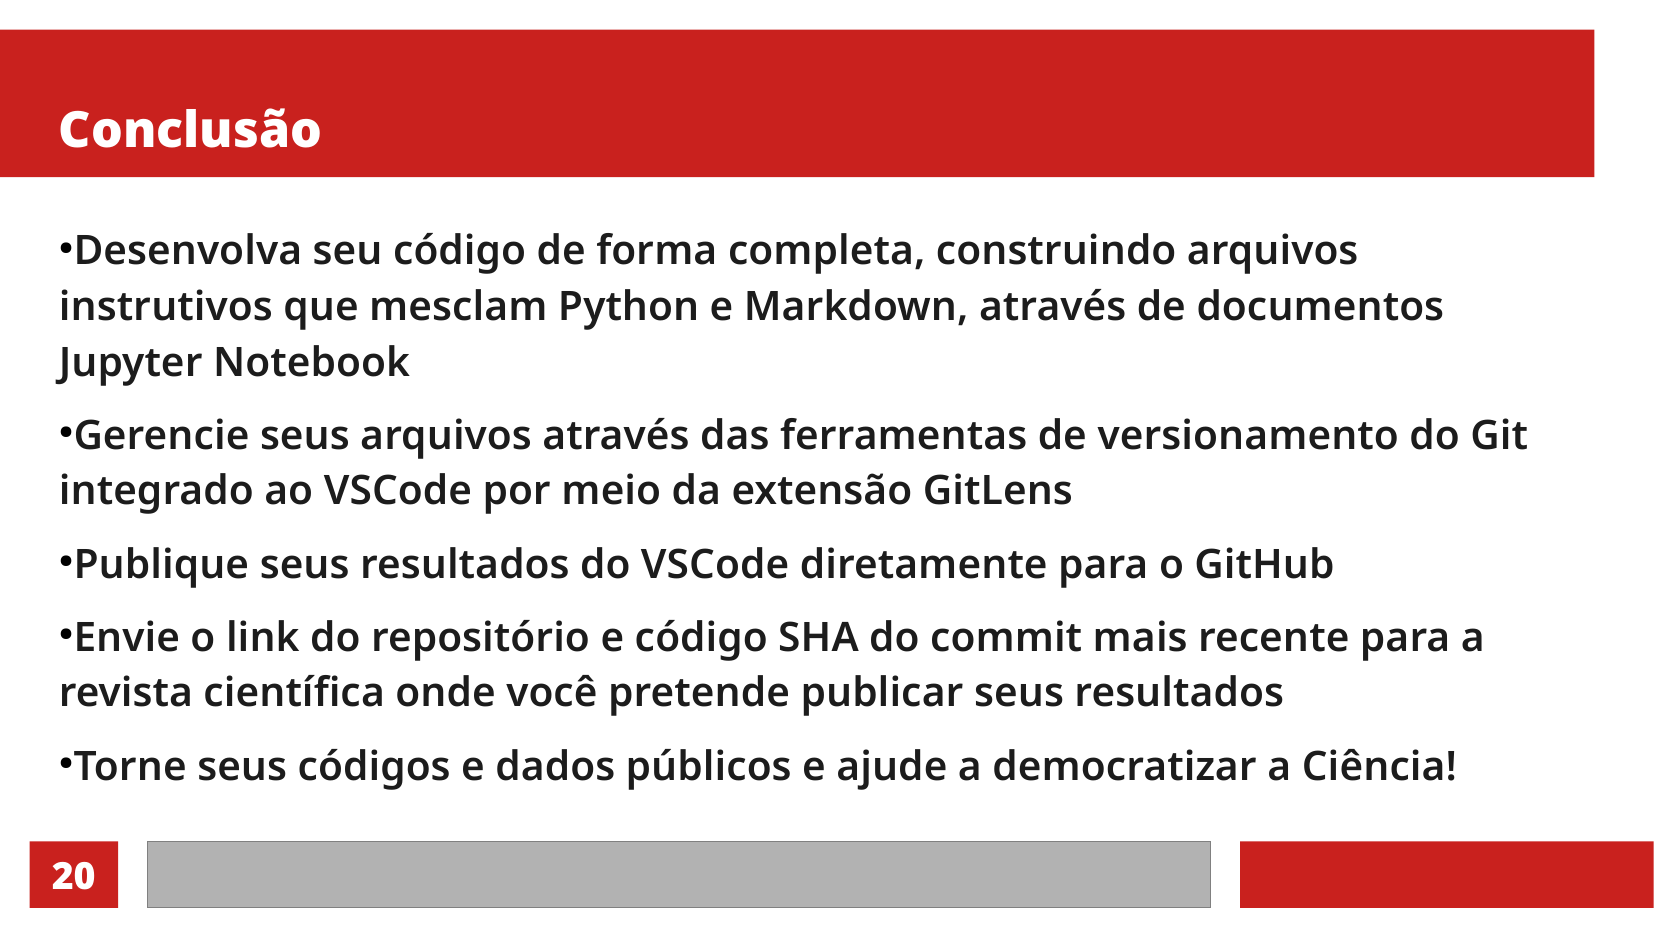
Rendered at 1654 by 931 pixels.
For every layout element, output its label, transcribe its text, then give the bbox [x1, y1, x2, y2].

list Desenvolva seu código de forma completa, construindo arquivos instrutivos que mesclam Python e Markdown, através de documentos Jupyter Notebook Gerencie seus arquivos através das ferramentas de versionamento do Git integrado ao VSCode por meio da extensão GitLens Publique seus resultados do VSCode diretamente para o GitHub Envie o link do repositório e código SHA do commit mais recente para a revista científica onde você pretende publicar seus resultados Torne seus códigos e dados públicos e ajude a democratizar a Ciência! [59, 221, 1565, 798]
title Conclusão [59, 44, 1595, 163]
